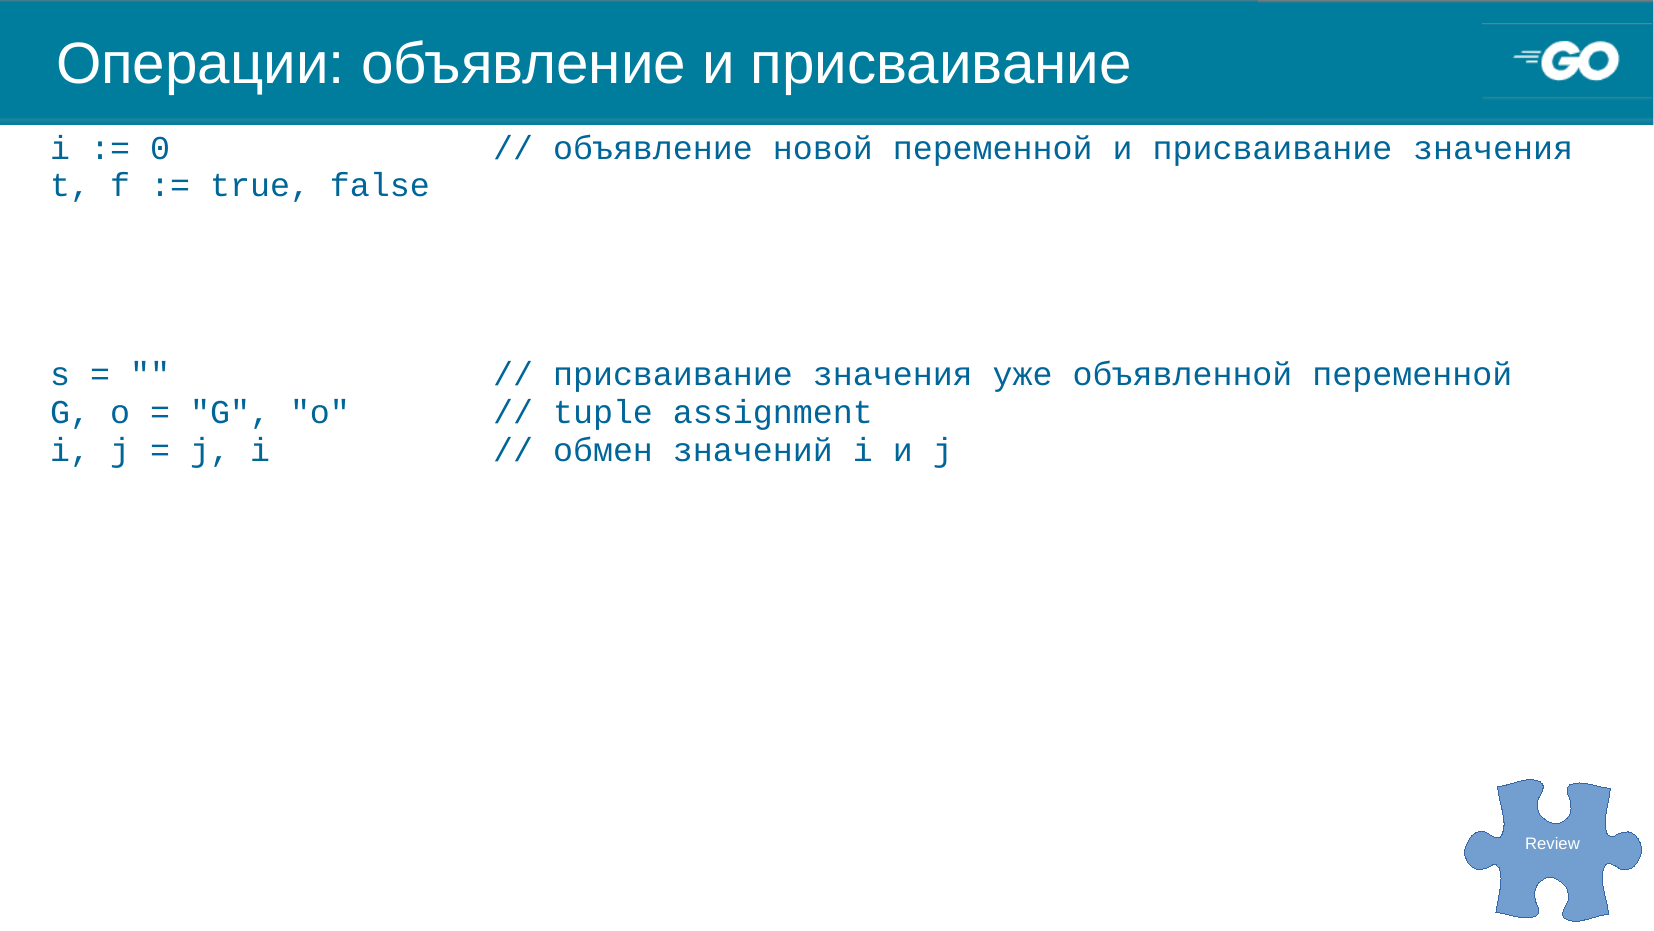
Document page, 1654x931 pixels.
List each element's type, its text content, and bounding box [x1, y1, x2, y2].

picture [1542, 41, 1619, 81]
text_box Операции: объявление и присваивание [41, 23, 1495, 104]
text_box Review [1464, 779, 1642, 922]
text_box i := 0 // объявление новой переменной и присваивание значения t, f := true, false s = "" // присваивание значения уже объявленной переменной G, o = "G", "o" // tuple assignment i, j = j, i // обмен значений i и j [35, 124, 1619, 898]
